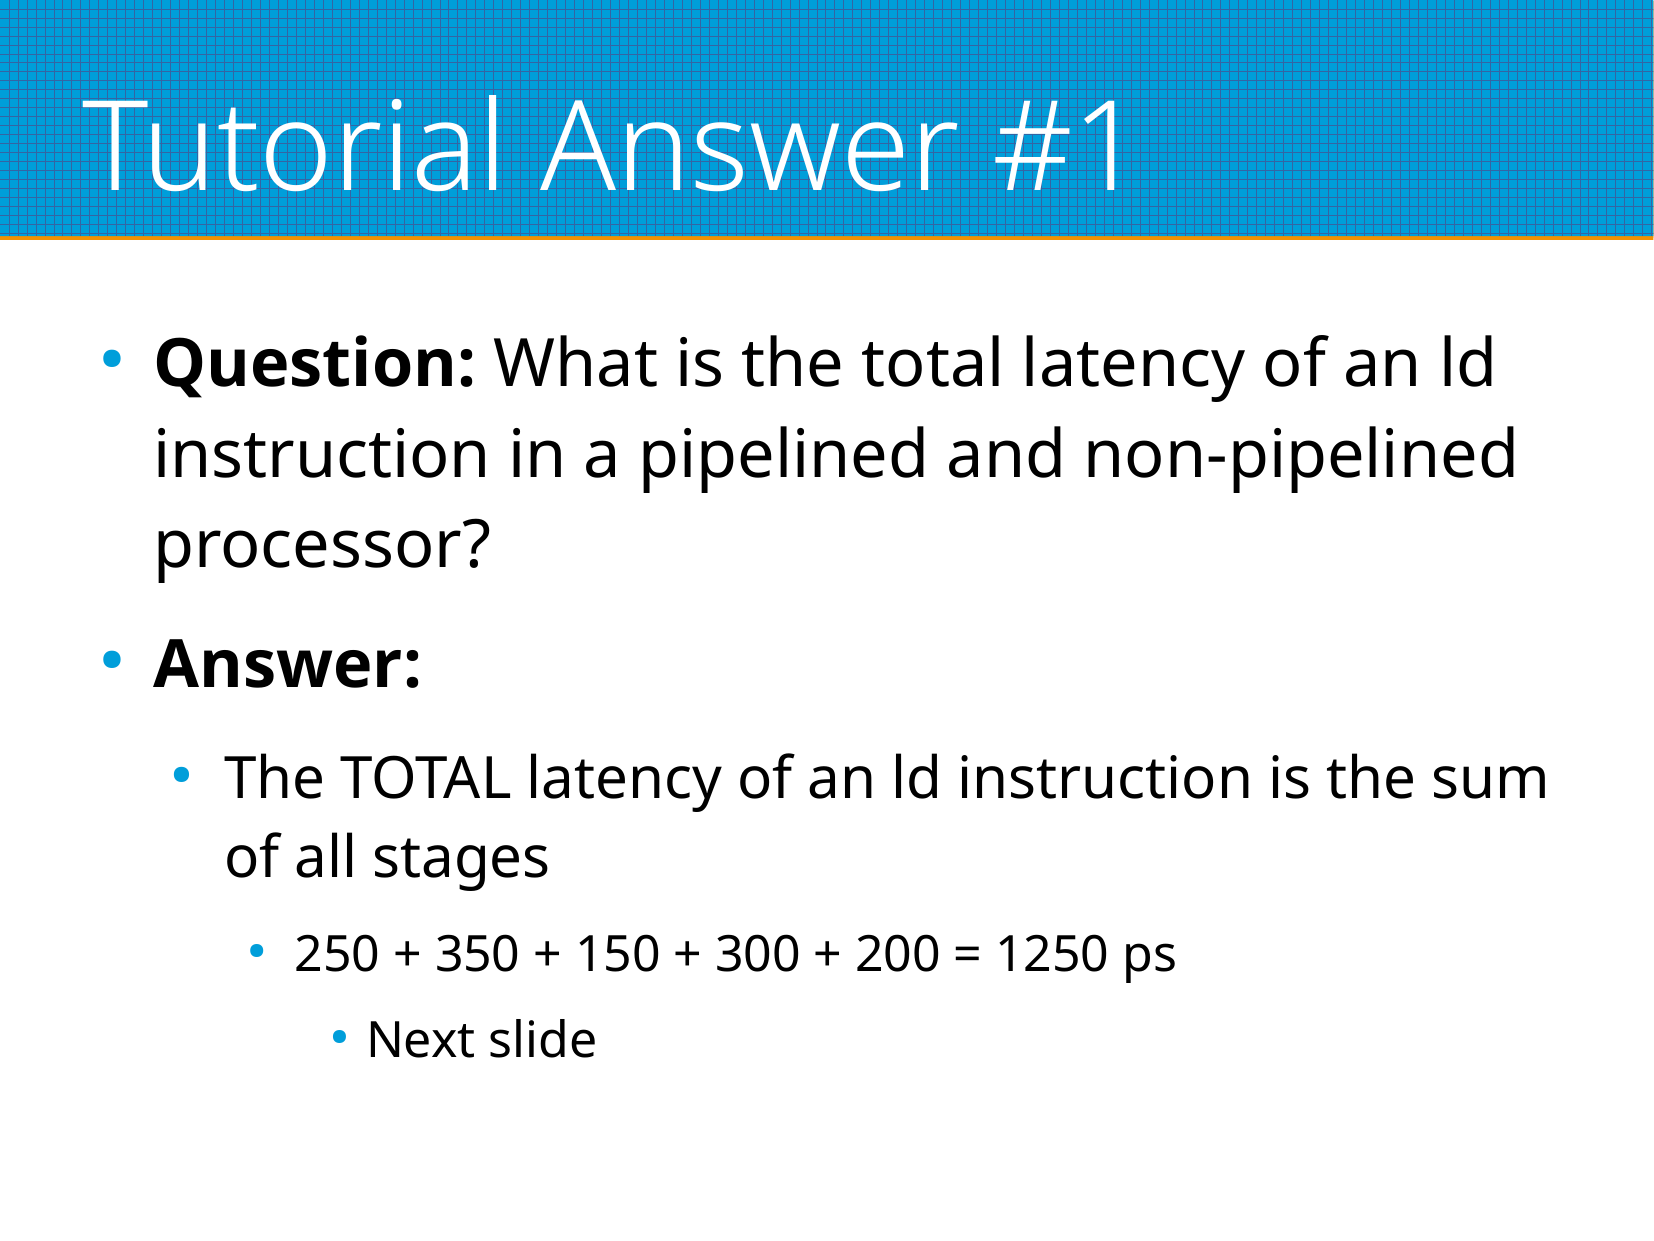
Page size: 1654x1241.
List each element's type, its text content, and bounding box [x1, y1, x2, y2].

title Tutorial Answer #1 [82, 19, 1571, 227]
list Question: What is the total latency of an ld instruction in a pipelined and non-pipelined processor? Answer: The TOTAL latency of an ld instruction is the sum of all stages 250 + 350 + 150 + 300 + 200 = 1250 ps Next slide [82, 314, 1563, 1081]
